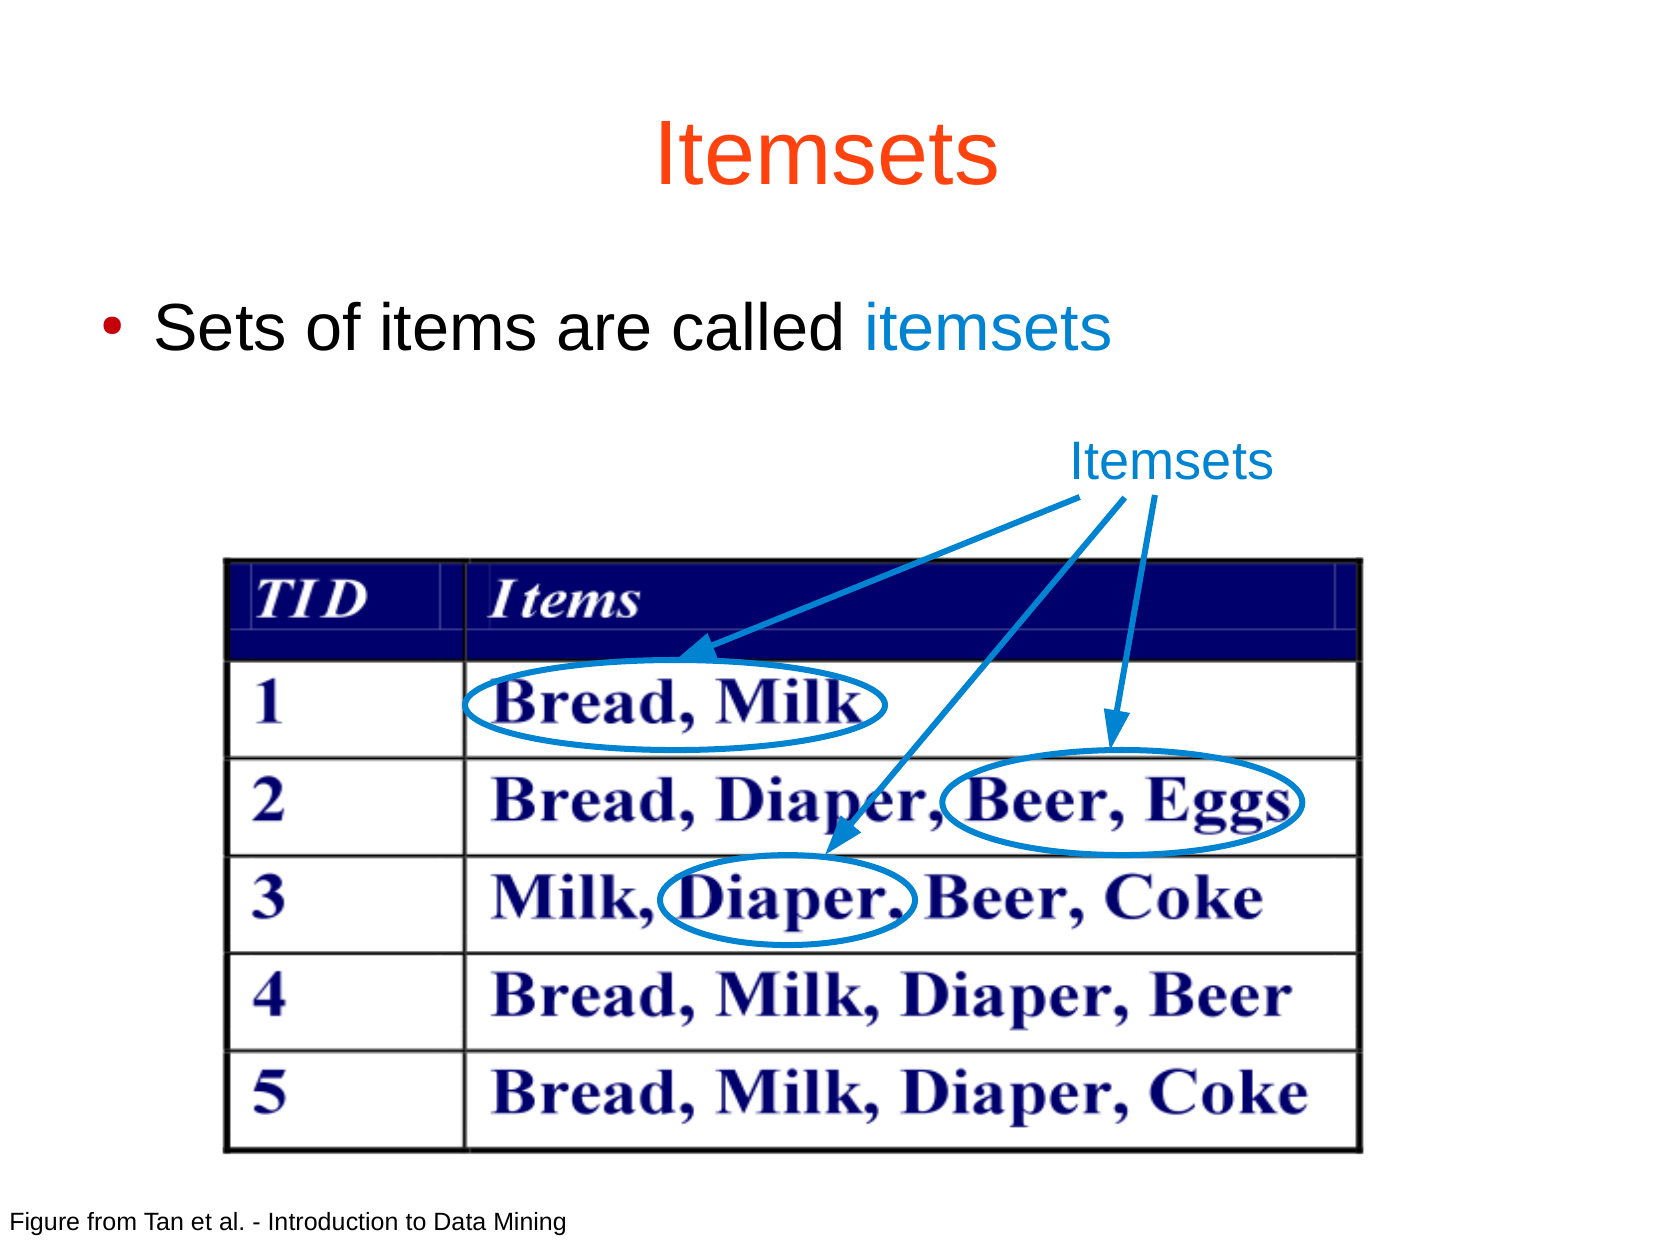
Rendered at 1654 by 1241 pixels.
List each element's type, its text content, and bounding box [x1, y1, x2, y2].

title Itemsets [82, 49, 1571, 257]
picture [469, 664, 881, 747]
picture [946, 754, 1299, 852]
picture [191, 557, 1418, 1204]
picture [664, 859, 911, 942]
list Sets of items are called itemsets [82, 290, 1538, 1010]
text_box Itemsets [1054, 423, 1289, 493]
text_box Figure from Tan et al. - Introduction to Data Mining [0, 1200, 581, 1241]
